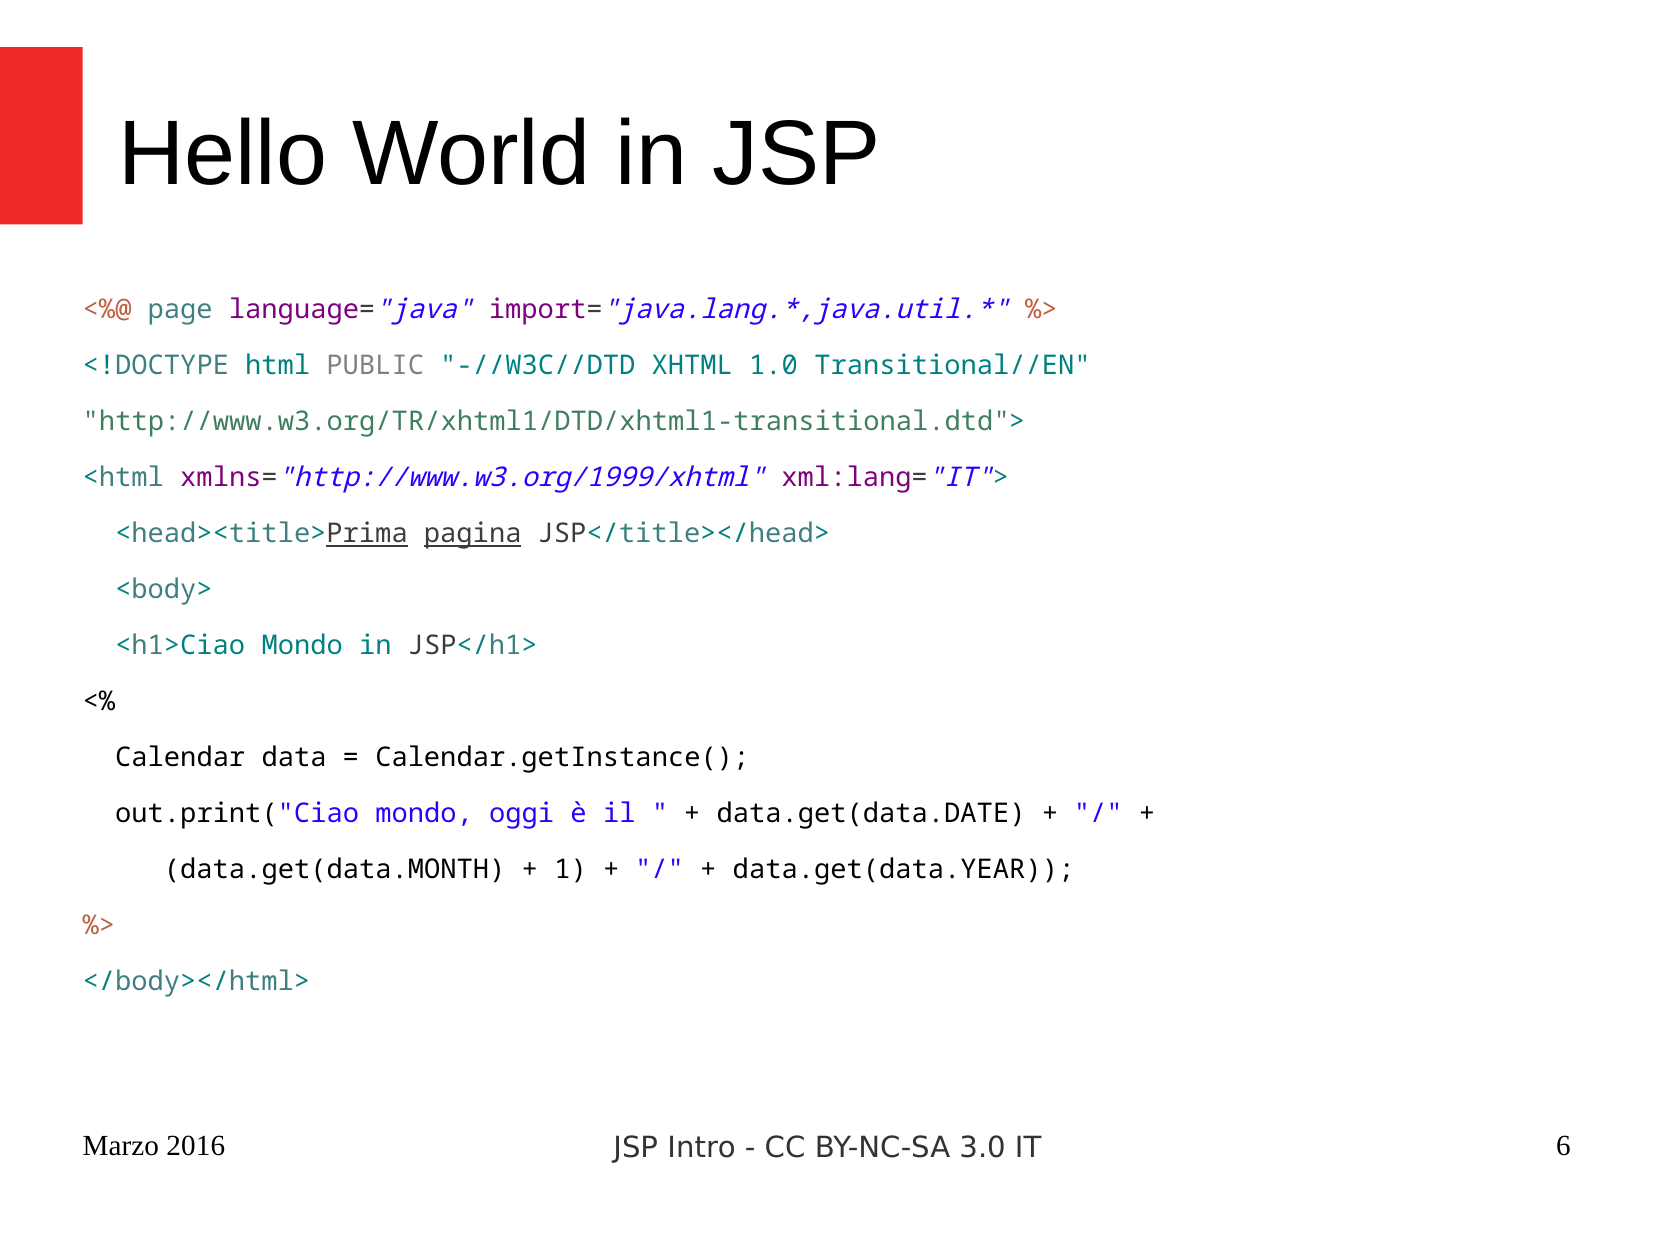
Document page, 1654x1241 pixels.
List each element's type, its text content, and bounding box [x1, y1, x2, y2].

title Hello World in JSP [118, 49, 1607, 257]
list <%@ page language="java" import="java.lang.*,java.util.*" %> <!DOCTYPE html PUBLIC "-//W3C//DTD XHTML 1.0 Transitional//EN" "http://www.w3.org/TR/xhtml1/DTD/xhtml1-transitional.dtd"> <html xmlns="http://www.w3.org/1999/xhtml" xml:lang="IT"> <head><title>Prima pagina JSP</title></head> <body> <h1>Ciao Mondo in JSP</h1> <% Calendar data = Calendar.getInstance(); out.print("Ciao mondo, oggi è il " + data.get(data.DATE) + "/" + (data.get(data.MONTH) + 1) + "/" + data.get(data.YEAR)); %> </body></html> [82, 290, 1571, 1010]
